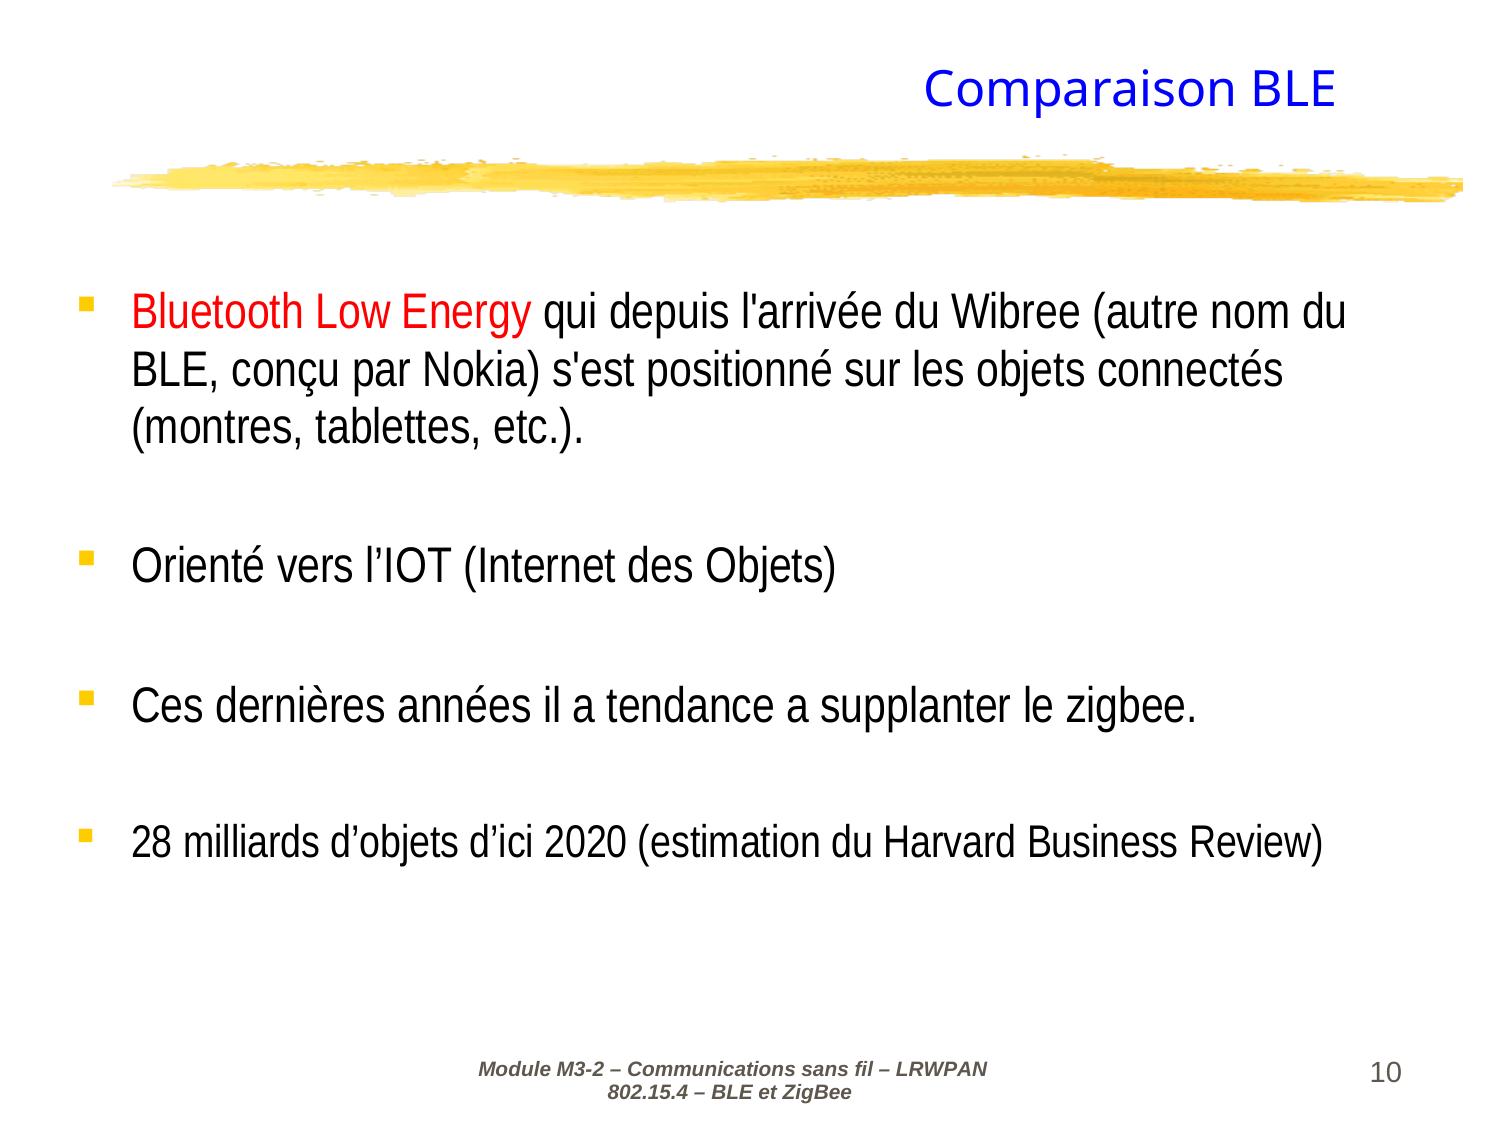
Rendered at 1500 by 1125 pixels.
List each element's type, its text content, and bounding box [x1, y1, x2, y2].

picture [112, 149, 1463, 213]
list Bluetooth Low Energy qui depuis l'arrivée du Wibree (autre nom du BLE, conçu par Nokia) s'est positionné sur les objets connectés (montres, tablettes, etc.). Orienté vers l’IOT (Internet des Objets) Ces dernières années il a tendance a supplanter le zigbee. 28 milliards d’objets d’ici 2020 (estimation du Harvard Business Review) [74, 212, 1417, 954]
title Comparaison BLE [62, 37, 1338, 138]
